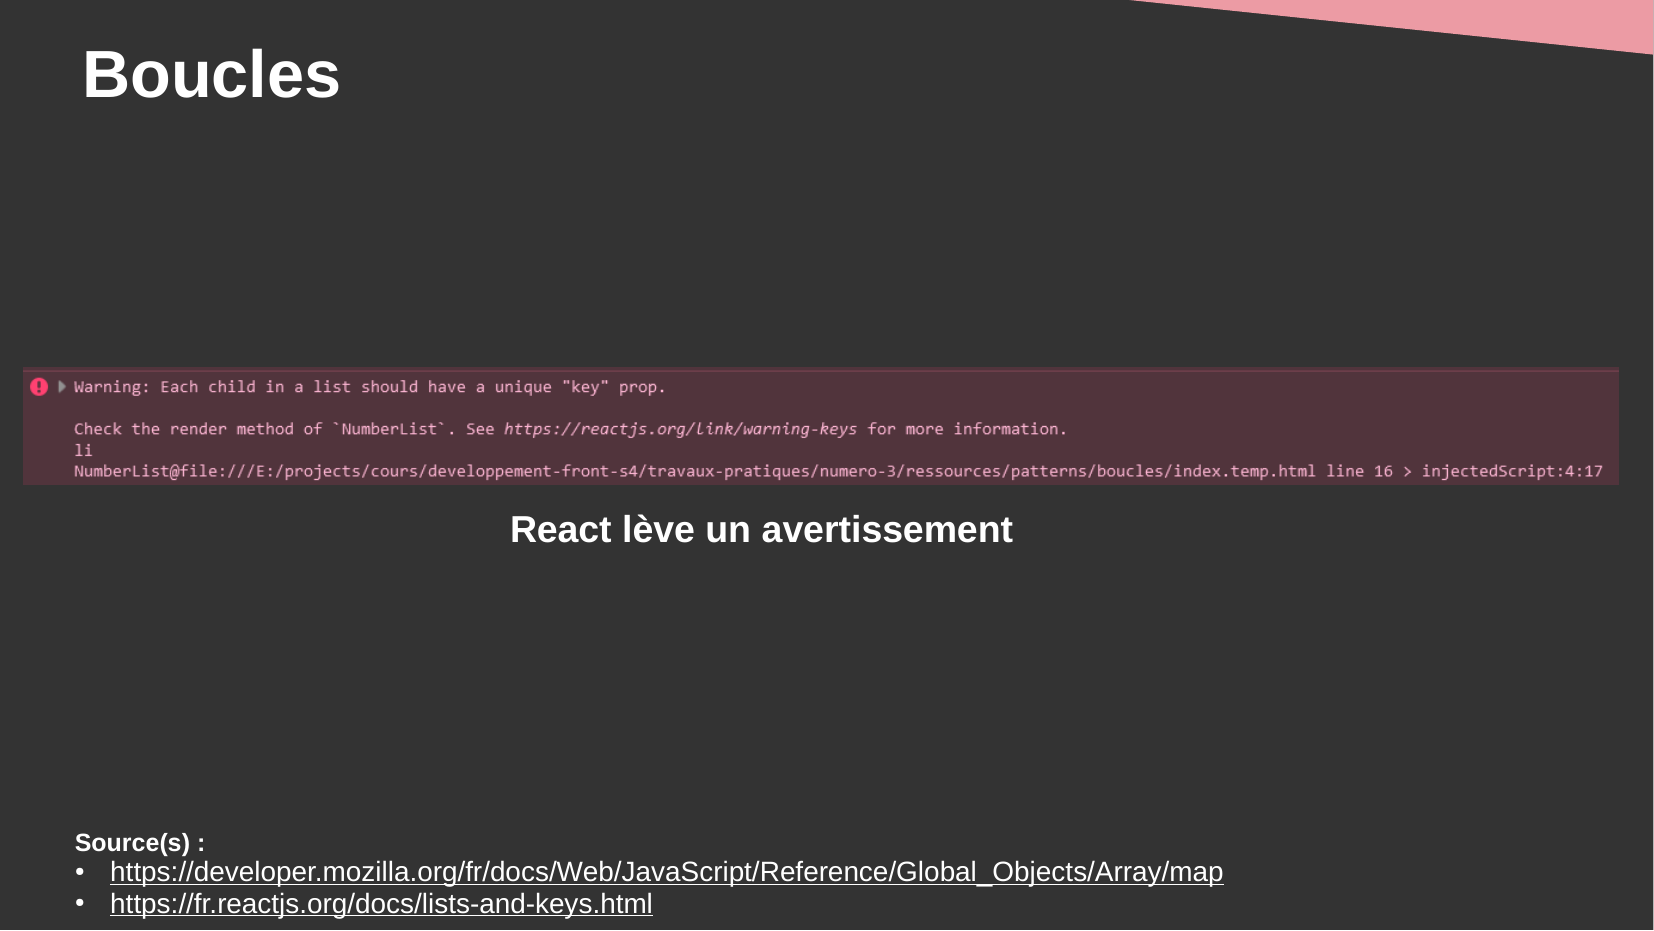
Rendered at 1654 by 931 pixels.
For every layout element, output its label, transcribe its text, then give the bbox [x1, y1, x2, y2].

text_box Source(s) : https://developer.mozilla.org/fr/docs/Web/JavaScript/Reference/Global_Objects/Array/map https://fr.reactjs.org/docs/lists-and-keys.html [59, 821, 1546, 927]
title Boucles [82, 37, 1571, 114]
text_box React lève un avertissement [118, 500, 1406, 567]
picture [23, 367, 1619, 485]
text_box [1129, 0, 1654, 55]
